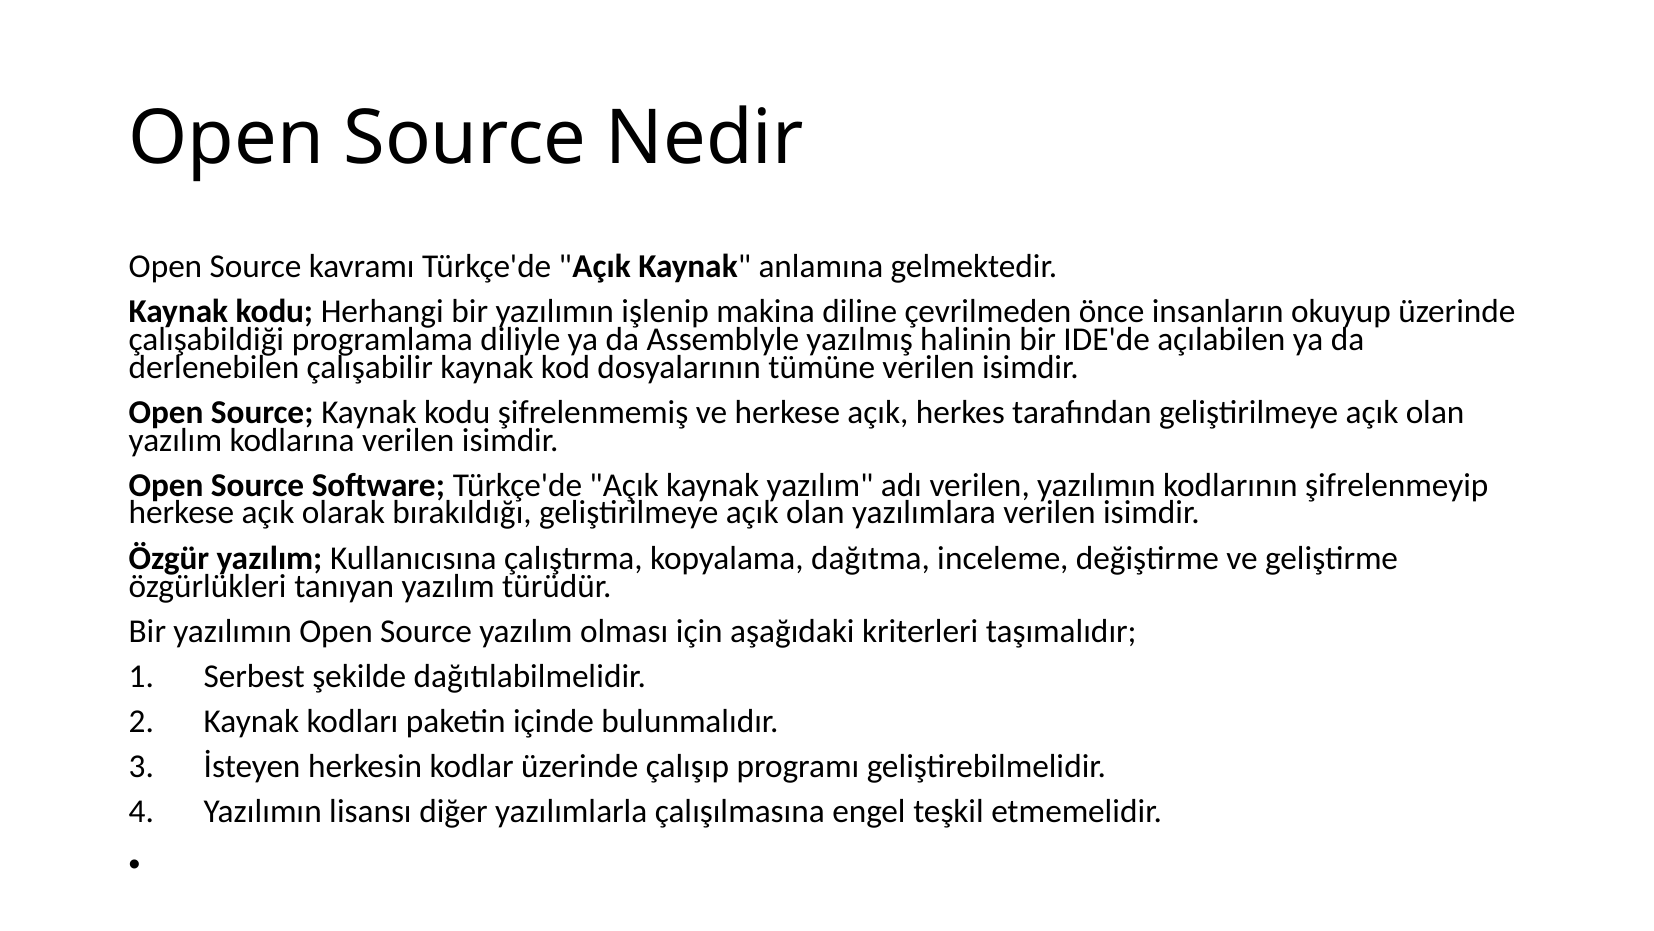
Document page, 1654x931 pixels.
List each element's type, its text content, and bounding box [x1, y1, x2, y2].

list Open Source kavramı Türkçe'de "Açık Kaynak" anlamına gelmektedir. Kaynak kodu; Herhangi bir yazılımın işlenip makina diline çevrilmeden önce insanların okuyup üzerinde çalışabildiği programlama diliyle ya da Assemblyle yazılmış halinin bir IDE'de açılabilen ya da derlenebilen çalışabilir kaynak kod dosyalarının tümüne verilen isimdir. Open Source; Kaynak kodu şifrelenmemiş ve herkese açık, herkes tarafından geliştirilmeye açık olan yazılım kodlarına verilen isimdir. Open Source Software; Türkçe'de "Açık kaynak yazılım" adı verilen, yazılımın kodlarının şifrelenmeyip herkese açık olarak bırakıldığı, geliştirilmeye açık olan yazılımlara verilen isimdir. Özgür yazılım; Kullanıcısına çalıştırma, kopyalama, dağıtma, inceleme, değiştirme ve geliştirme özgürlükleri tanıyan yazılım türüdür. Bir yazılımın Open Source yazılım olması için aşağıdaki kriterleri taşımalıdır; Serbest şekilde dağıtılabilmelidir. Kaynak kodları paketin içinde bulunmalıdır. İsteyen herkesin kodlar üzerinde çalışıp programı geliştirebilmelidir. Yazılımın lisansı diğer yazılımlarla çalışılmasına engel teşkil etmemelidir. [113, 247, 1540, 838]
title Open Source Nedir [113, 49, 1540, 230]
